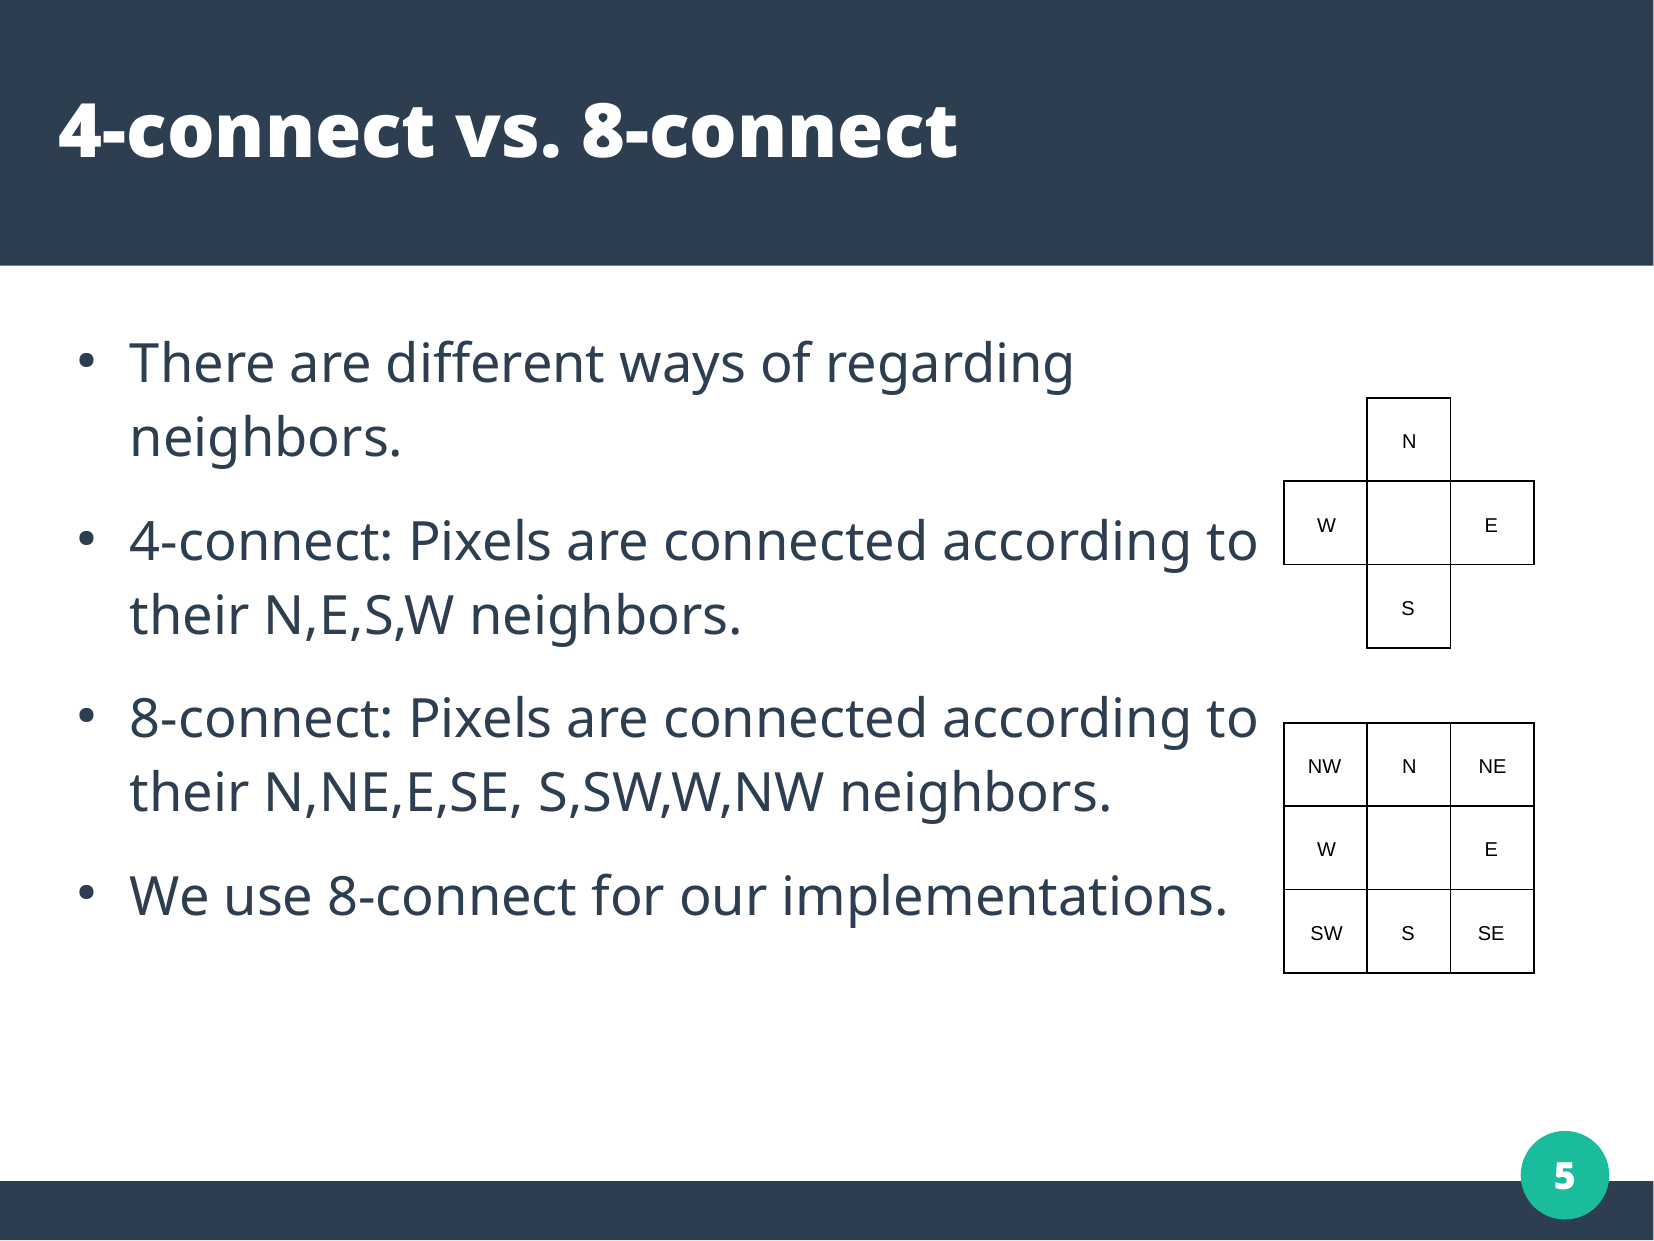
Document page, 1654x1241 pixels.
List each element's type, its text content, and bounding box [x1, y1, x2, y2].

list There are different ways of regarding neighbors. 4-connect: Pixels are connected according to their N,E,S,W neighbors. 8-connect: Pixels are connected according to their N,NE,E,SE, S,SW,W,NW neighbors. We use 8-connect for our implementations. [59, 324, 1270, 1152]
picture [1282, 396, 1536, 650]
picture [1282, 721, 1536, 975]
title 4-connect vs. 8-connect [59, 49, 1595, 207]
